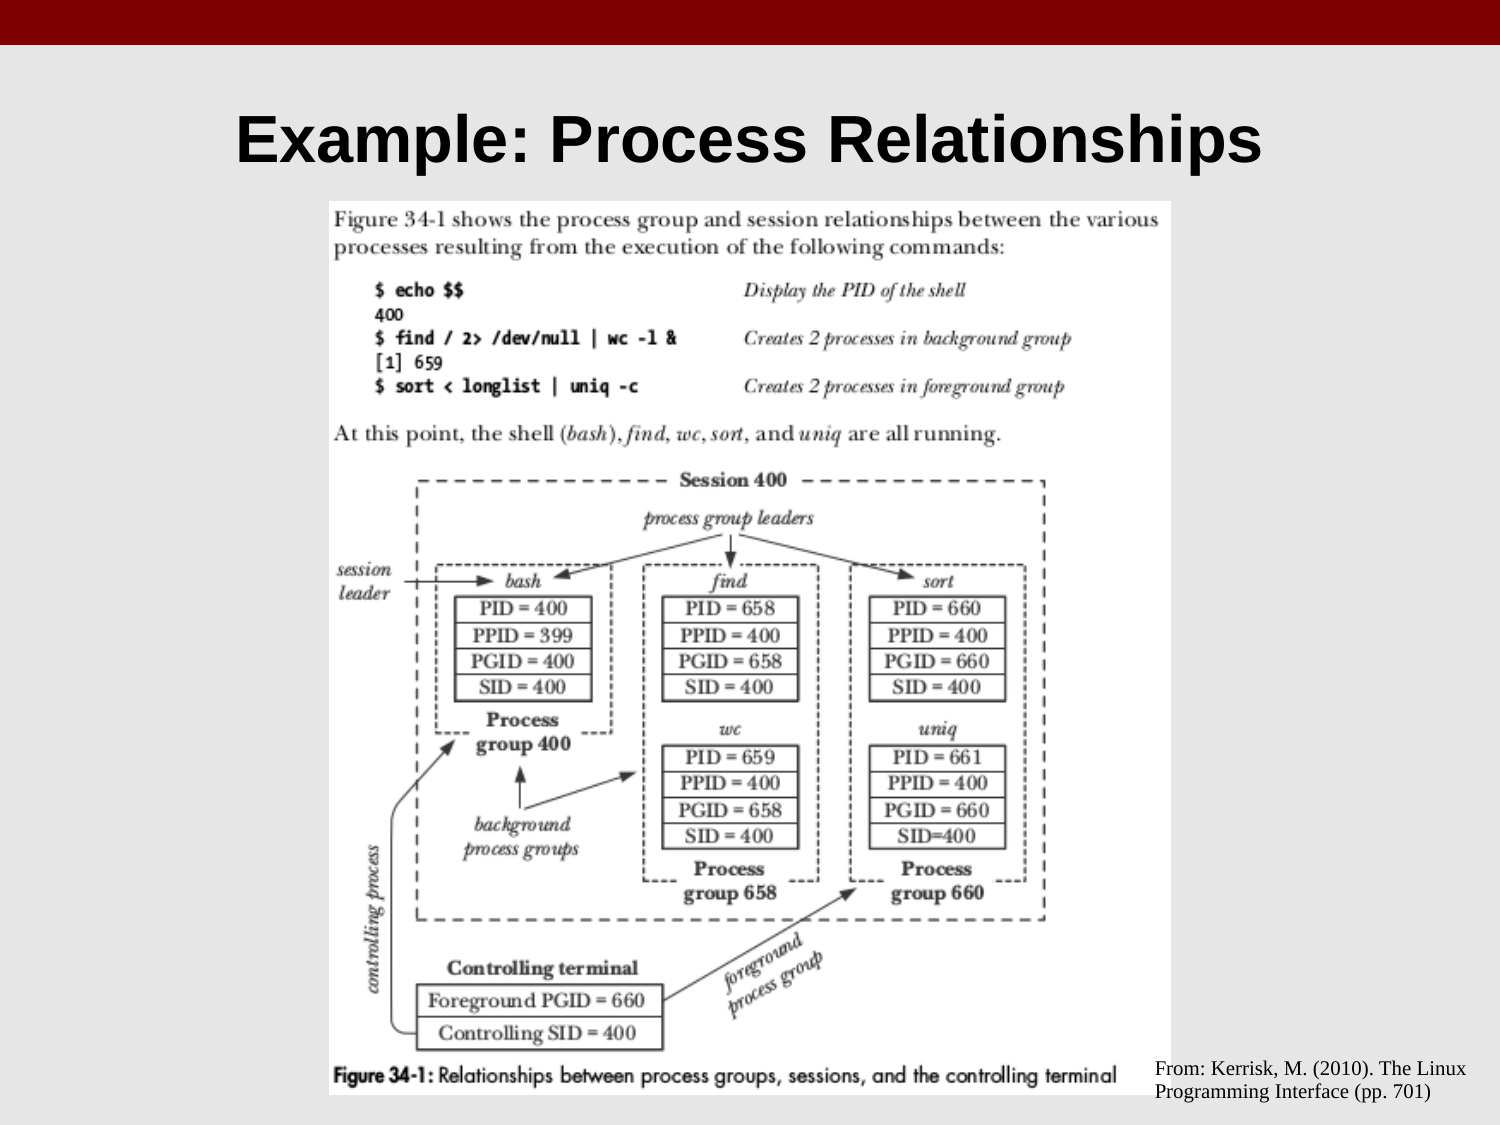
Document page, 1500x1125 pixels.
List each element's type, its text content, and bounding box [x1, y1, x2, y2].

picture [329, 201, 1171, 1095]
text_box From: Kerrisk, M. (2010). The Linux Programming Interface (pp. 701) [1140, 1049, 1500, 1111]
title Example: Process Relationships [75, 45, 1425, 234]
